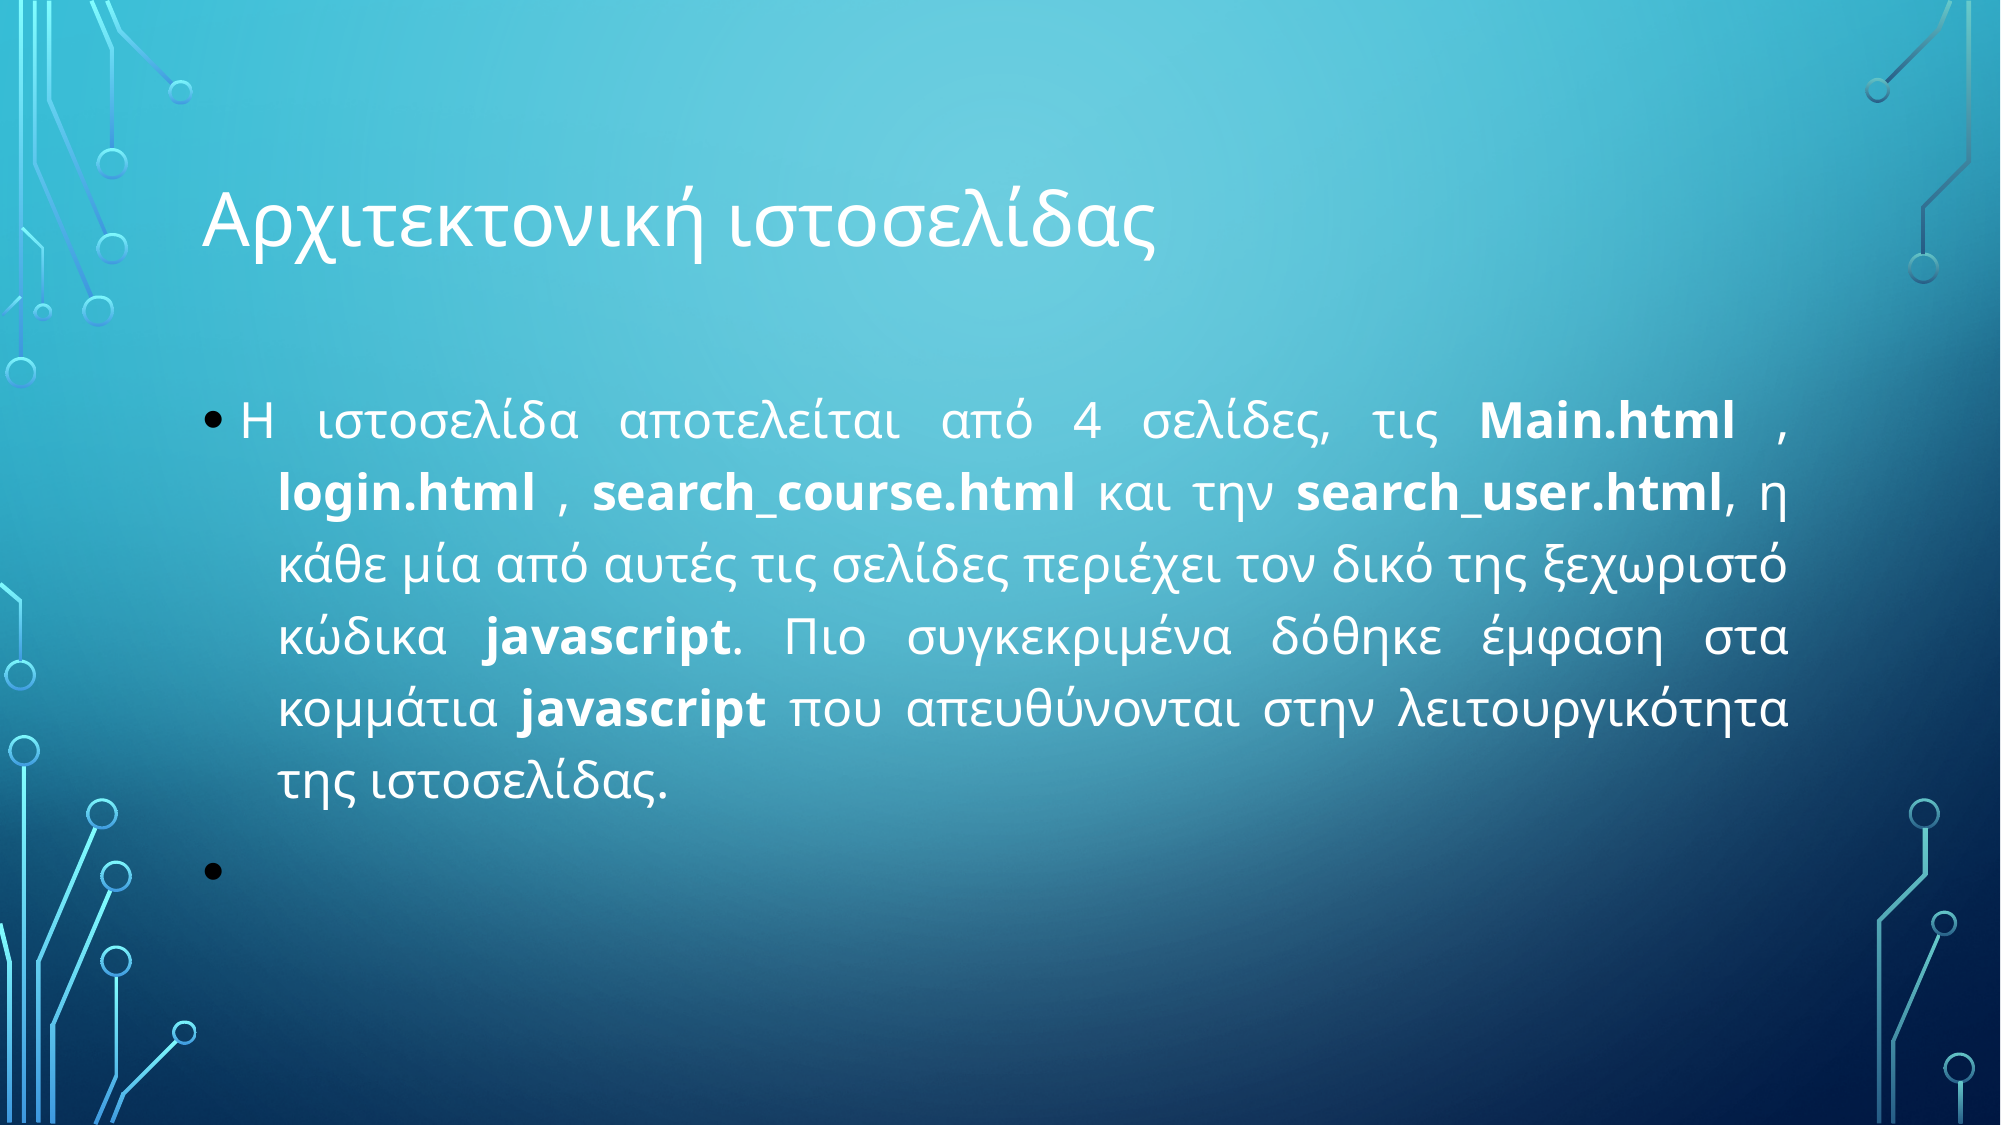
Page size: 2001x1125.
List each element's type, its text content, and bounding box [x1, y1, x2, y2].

title Αρχιτεκτονική ιστοσελίδας [187, 101, 1813, 344]
list Η ιστοσελίδα αποτελείται από 4 σελίδες, τις Main.html , login.html , search_course.html και την search_user.html, η κάθε μία από αυτές τις σελίδες περιέχει τον δικό της ξεχωριστό κώδικα javascript. Πιο συγκεκριμένα δόθηκε έμφαση στα κομμάτια javascript που απευθύνονται στην λειτουργικότητα της ιστοσελίδας. [187, 369, 1813, 951]
